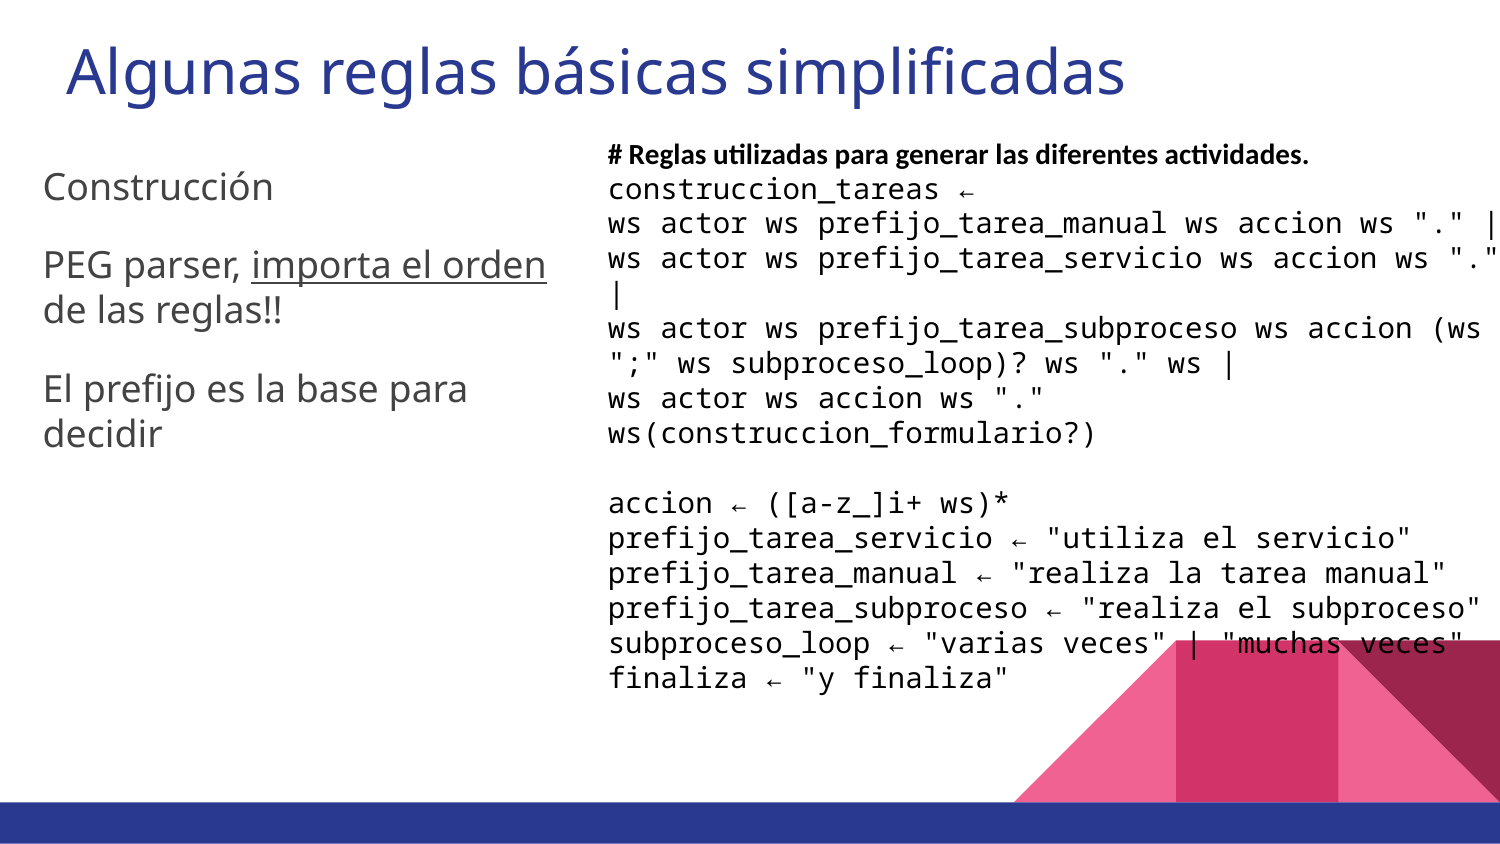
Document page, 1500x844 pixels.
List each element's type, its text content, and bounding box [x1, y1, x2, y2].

title Algunas reglas básicas simplificadas [51, 17, 1449, 117]
list Construcción PEG parser, importa el orden de las reglas!! El prefijo es la base para decidir [27, 147, 569, 696]
text_box # Reglas utilizadas para generar las diferentes actividades. construccion_tareas ← ws actor ws prefijo_tarea_manual ws accion ws "." | ws actor ws prefijo_tarea_servicio ws accion ws "." | ws actor ws prefijo_tarea_subproceso ws accion (ws ";" ws subproceso_loop)? ws "." ws | ws actor ws accion ws "." ws(construccion_formulario?) accion ← ([a-z_]i+ ws)* prefijo_tarea_servicio ← "utiliza el servicio" prefijo_tarea_manual ← "realiza la tarea manual" prefijo_tarea_subproceso ← "realiza el subproceso" subproceso_loop ← "varias veces" | "muchas veces" finaliza ← "y finaliza" [592, 131, 1500, 698]
